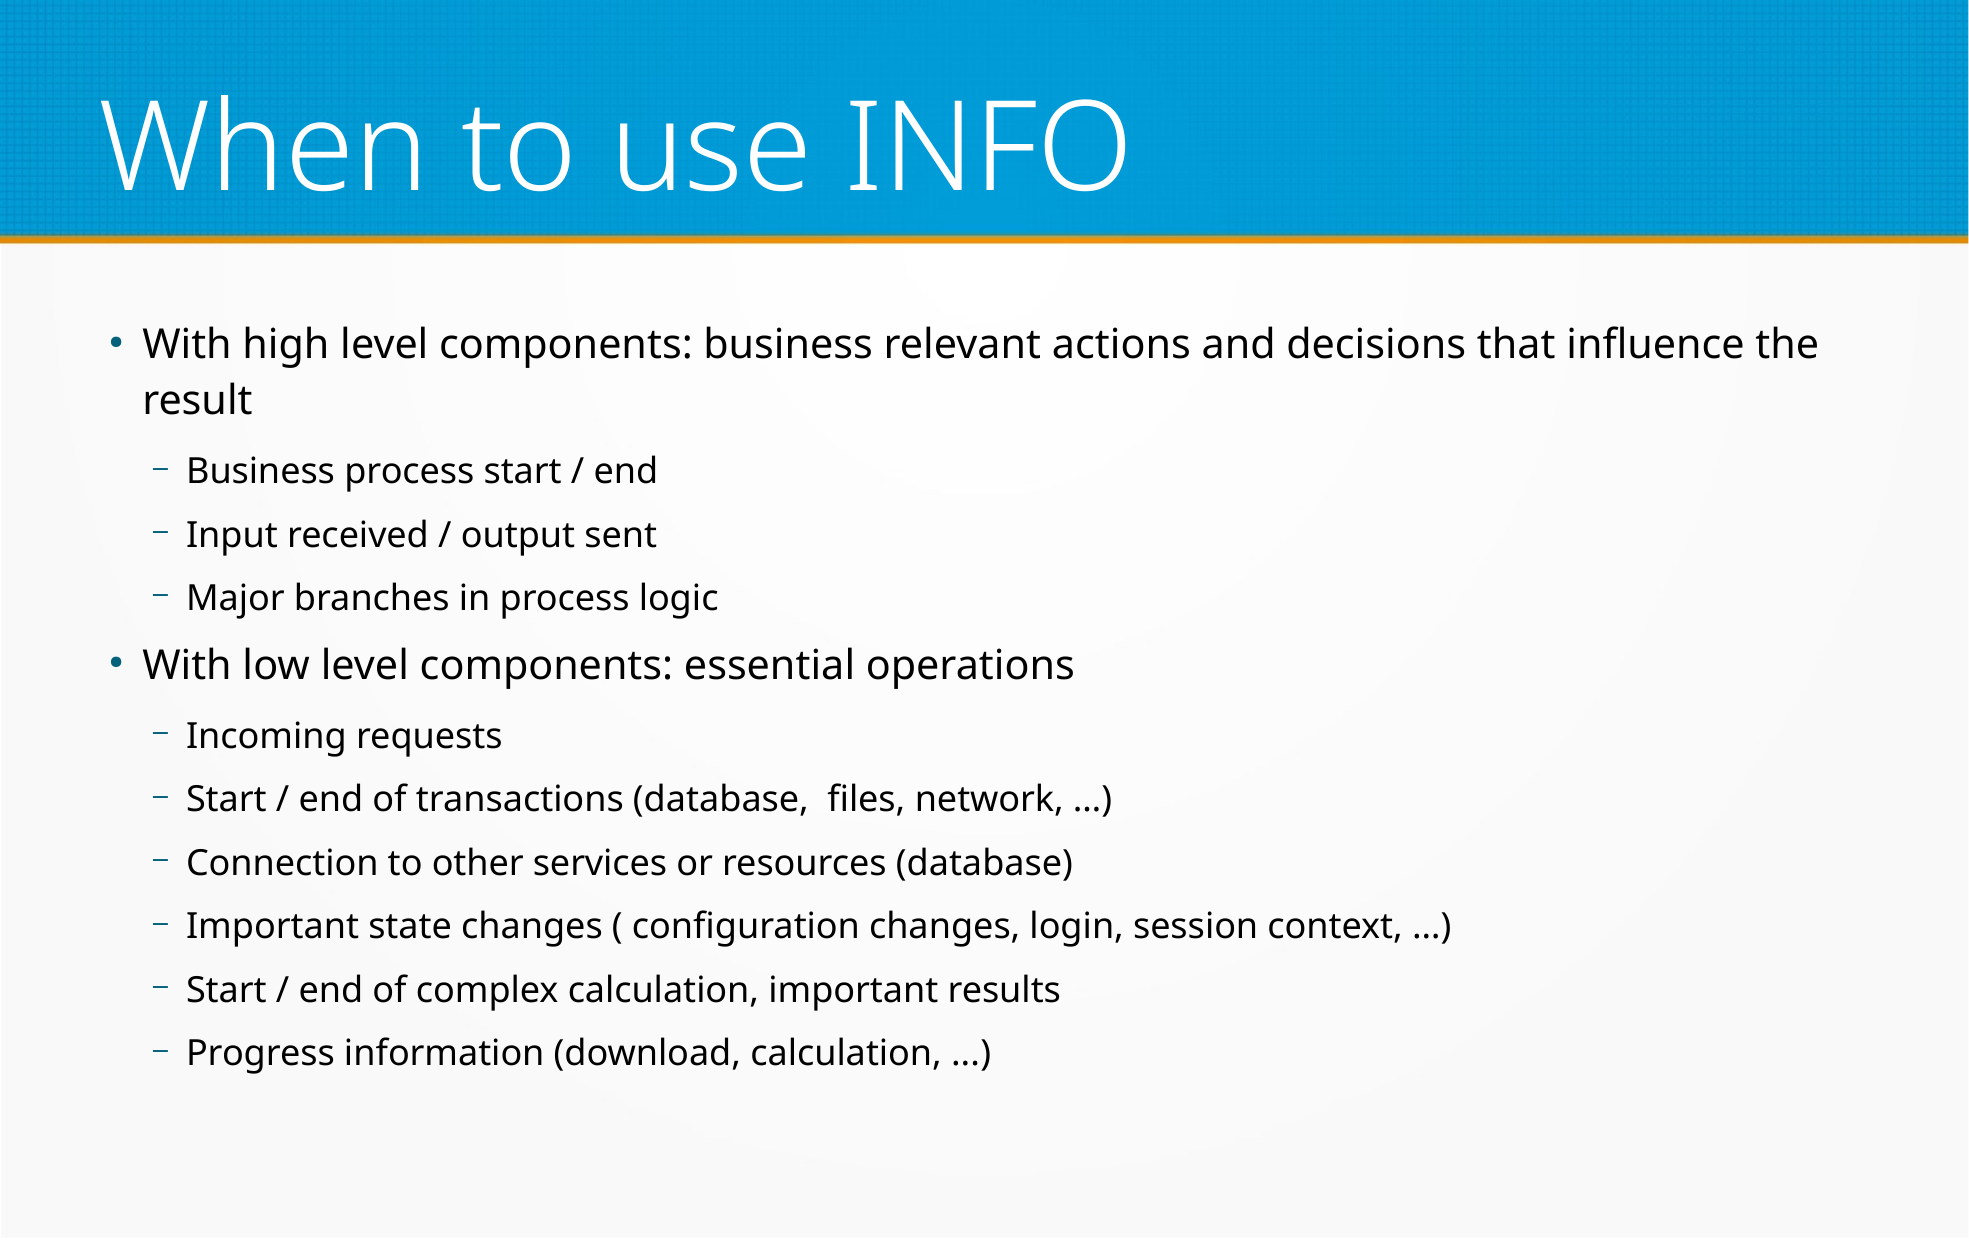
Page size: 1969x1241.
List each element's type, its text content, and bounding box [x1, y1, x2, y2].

list With high level components: business relevant actions and decisions that influence the result Business process start / end Input received / output sent Major branches in process logic With low level components: essential operations Incoming requests Start / end of transactions (database, files, network, …) Connection to other services or resources (database) Important state changes ( configuration changes, login, session context, …) Start / end of complex calculation, important results Progress information (download, calculation, ...) [98, 315, 1861, 1081]
title When to use INFO [98, 19, 1870, 227]
picture [0, 233, 1969, 1241]
